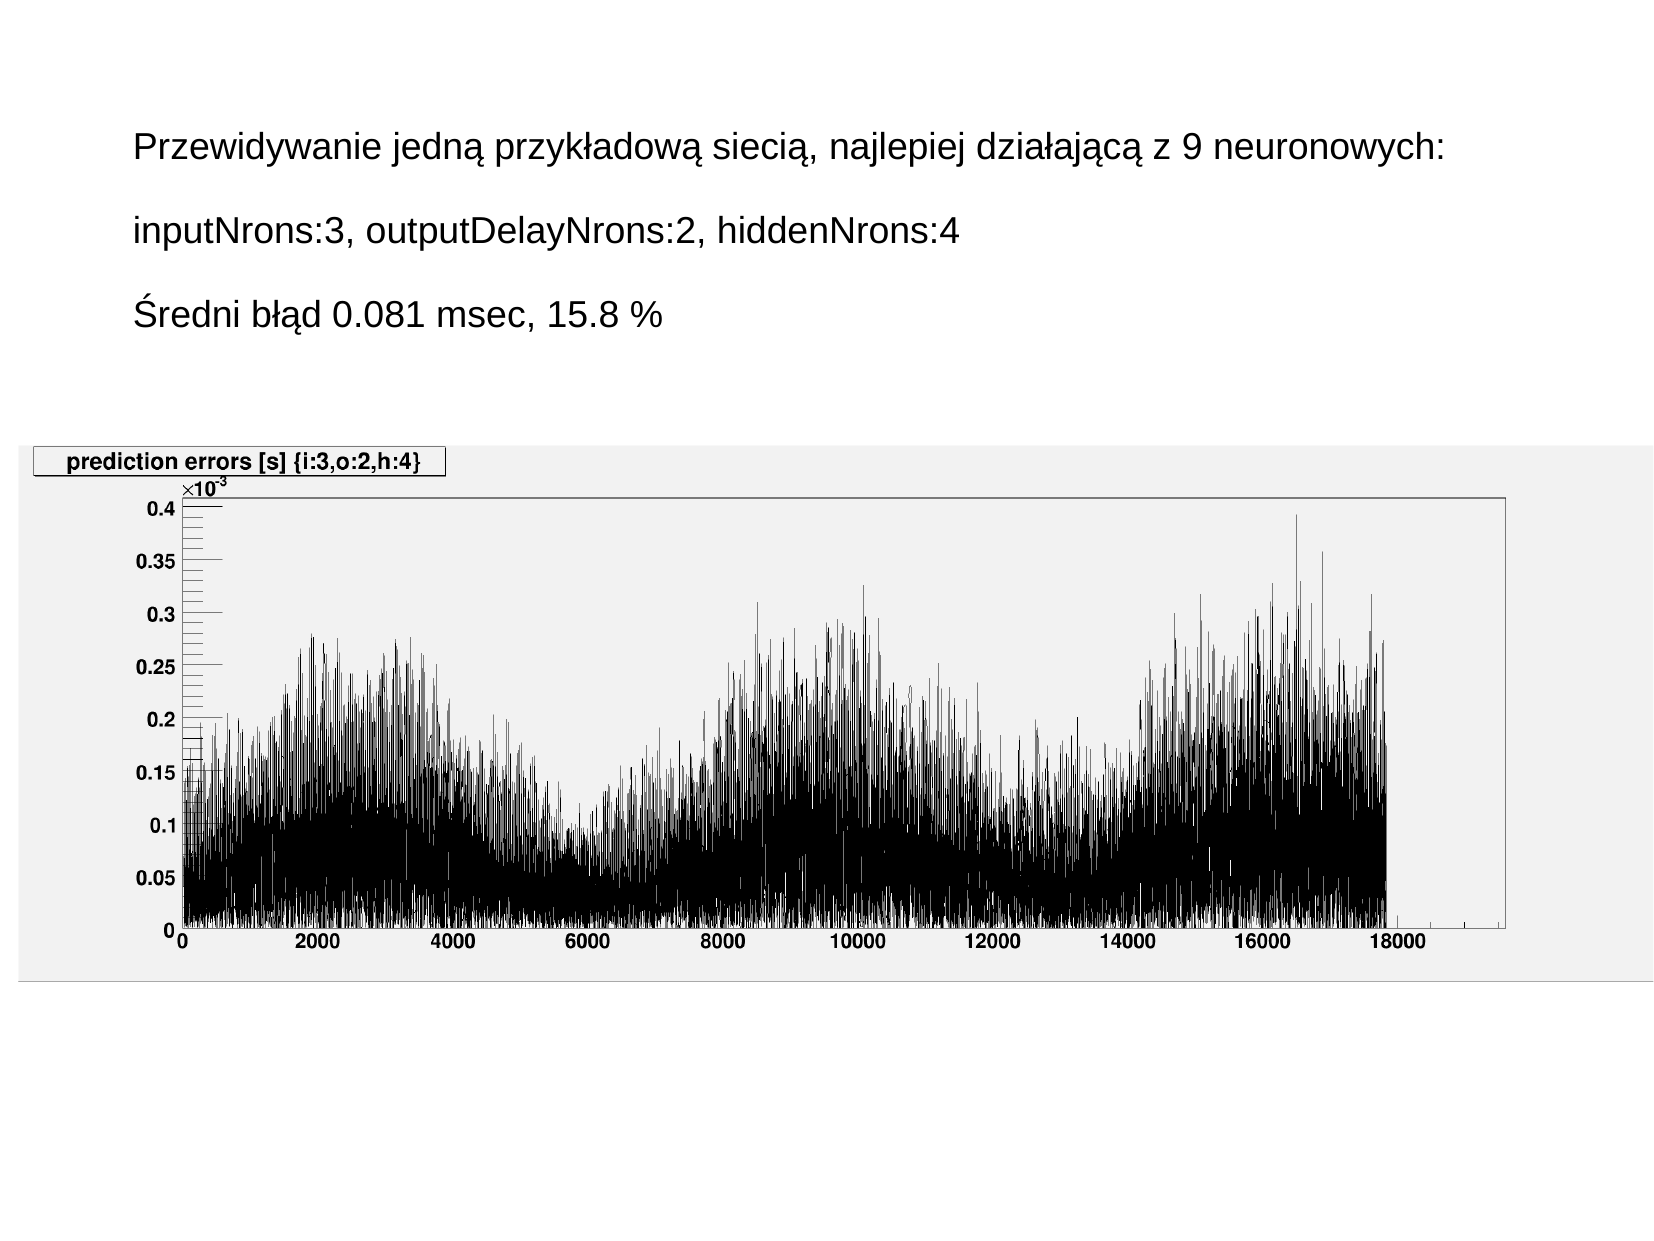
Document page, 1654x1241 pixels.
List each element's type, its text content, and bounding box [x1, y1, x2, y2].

picture [17, 444, 1654, 982]
text_box Przewidywanie jedną przykładową siecią, najlepiej działającą z 9 neuronowych: inputNrons:3, outputDelayNrons:2, hiddenNrons:4 Średni błąd 0.081 msec, 15.8 % [118, 118, 1462, 343]
